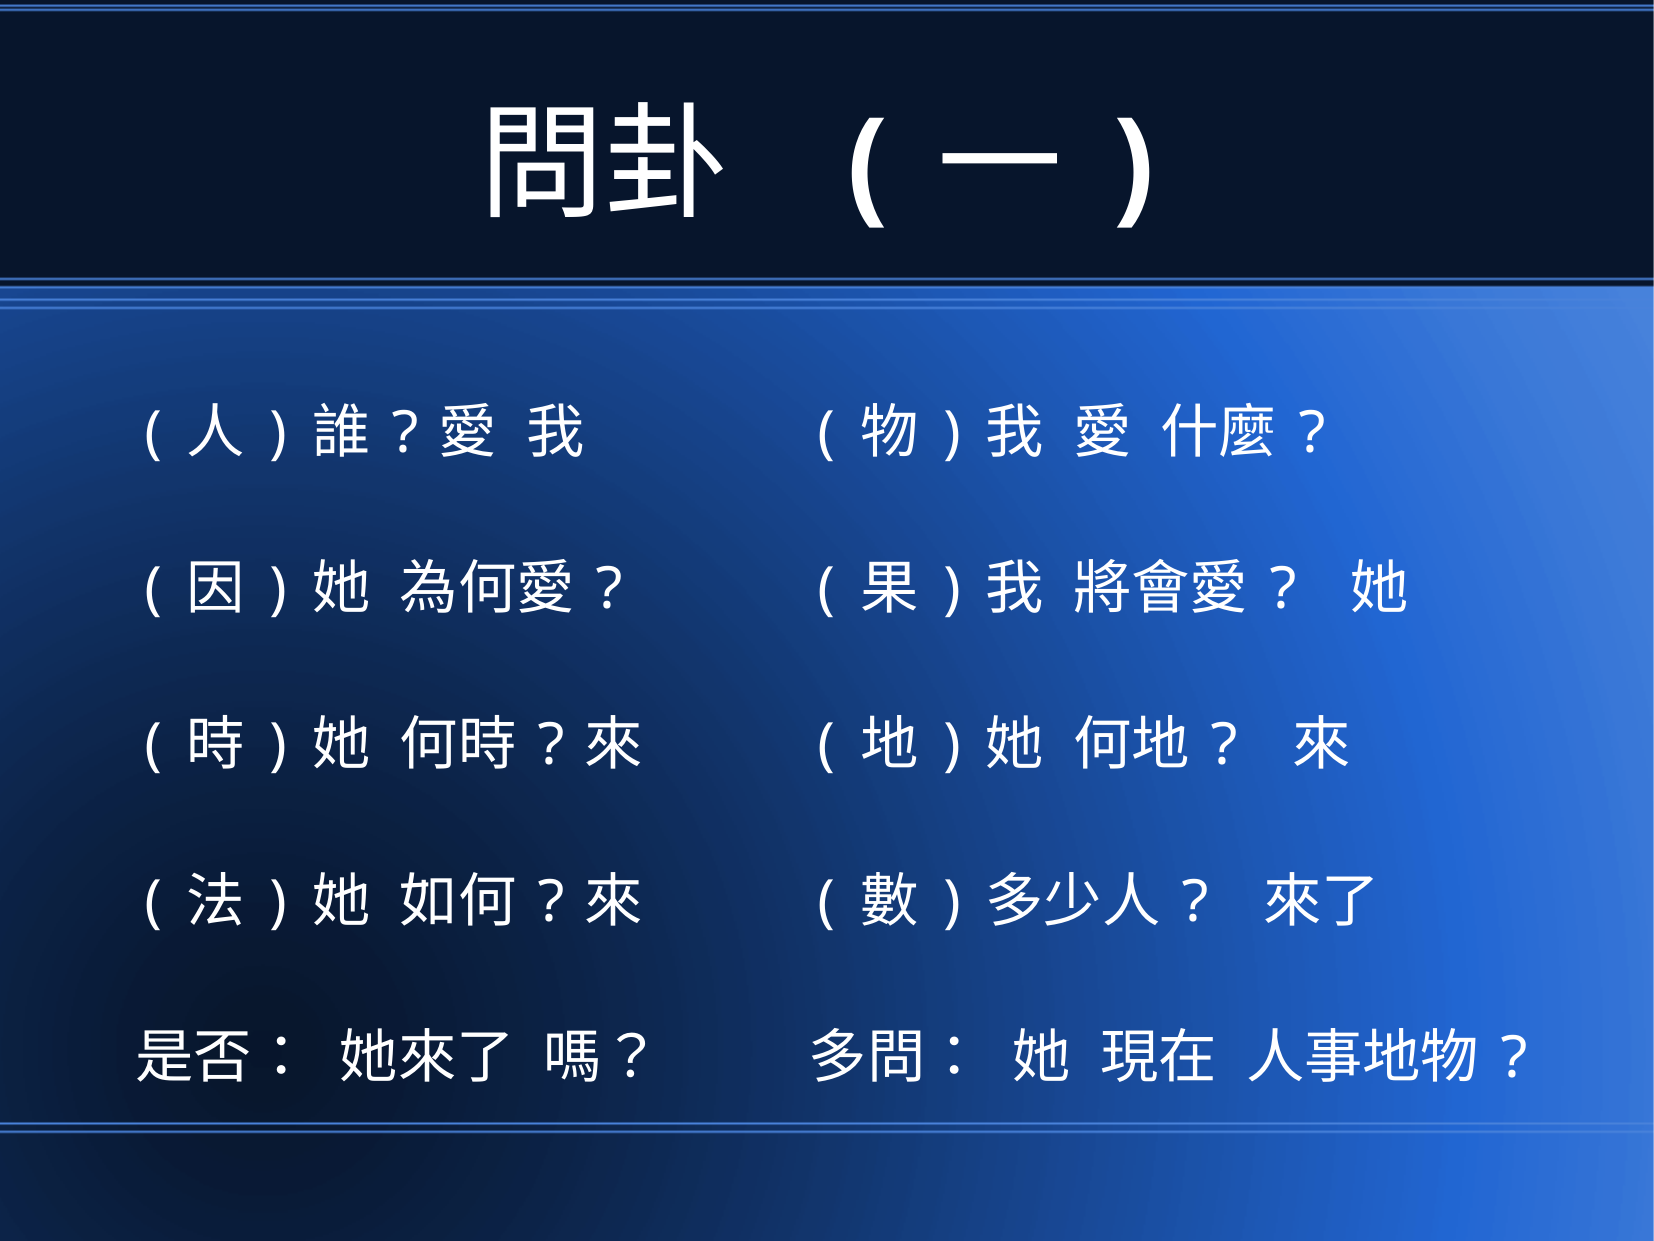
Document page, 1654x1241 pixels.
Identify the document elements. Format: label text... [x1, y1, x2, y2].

title 問卦 (一) [82, 49, 1571, 257]
list (物)我 愛 什麼? (果)我 將會愛? 她 (地)她 何地? 來 (數)多少人? 來了 多問： 她 現在 人事地物? [809, 342, 1589, 1040]
picture [0, 0, 1654, 1241]
list (人)誰?愛 我 (因)她 為何愛? (時)她 何時?來 (法)她 如何?來 是否： 她來了 嗎？ [135, 342, 762, 1040]
